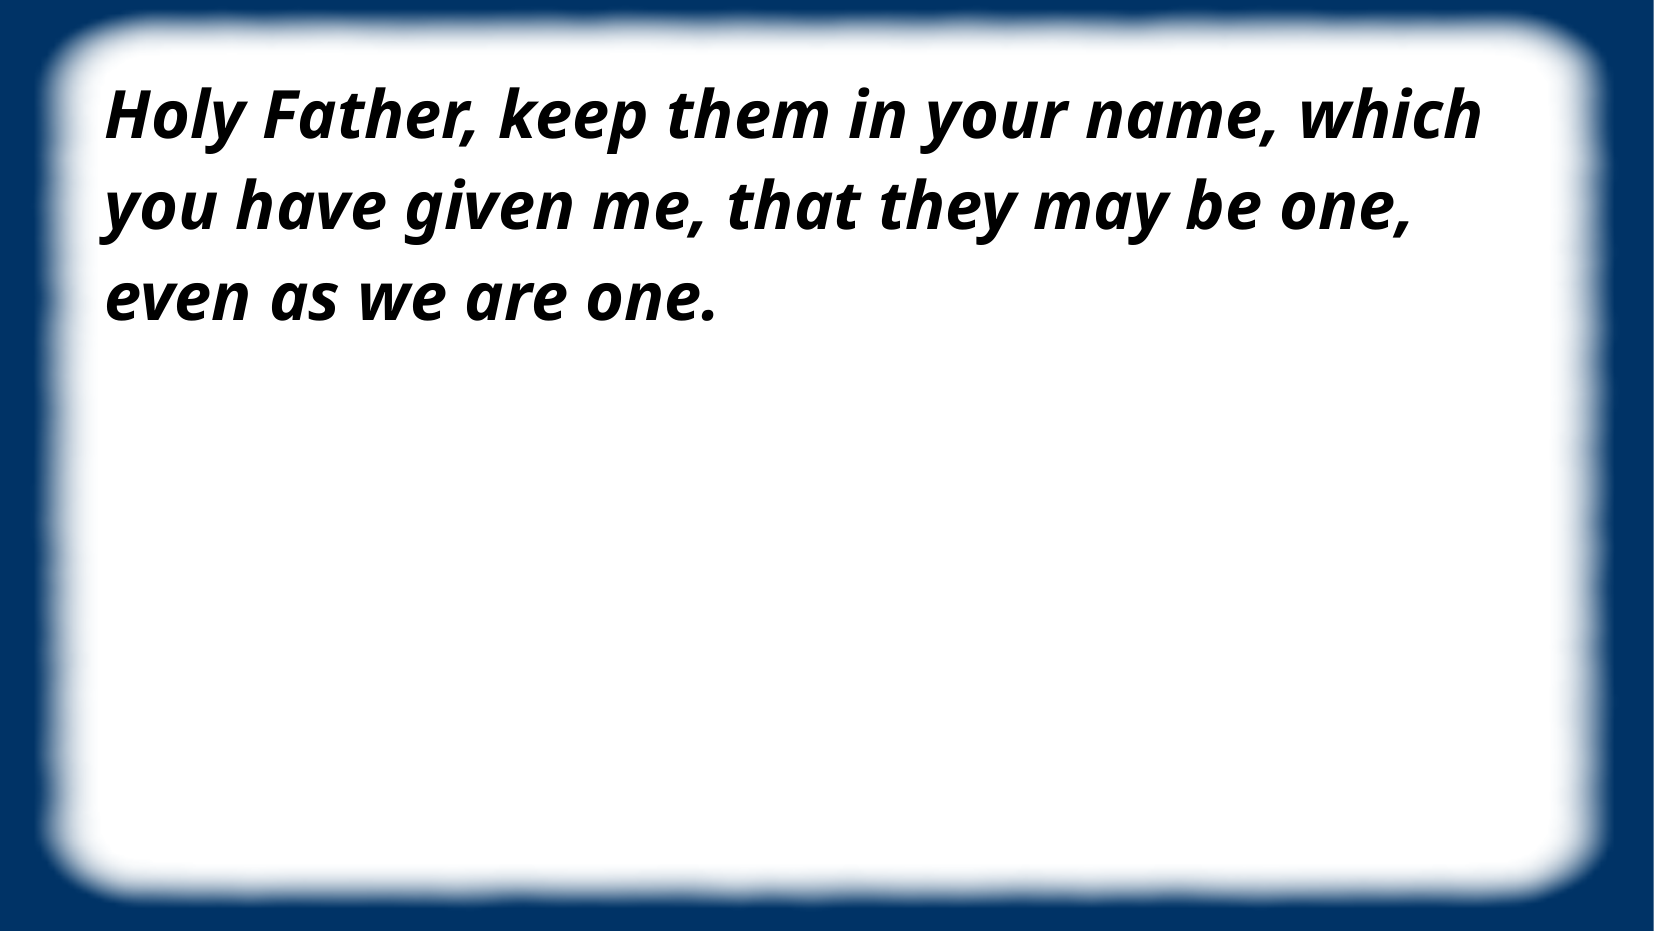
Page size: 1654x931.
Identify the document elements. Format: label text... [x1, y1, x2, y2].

picture [0, 0, 1654, 931]
text_box Holy Father, keep them in your name, which you have given me, that they may be one, even as we are one. [90, 60, 1546, 430]
